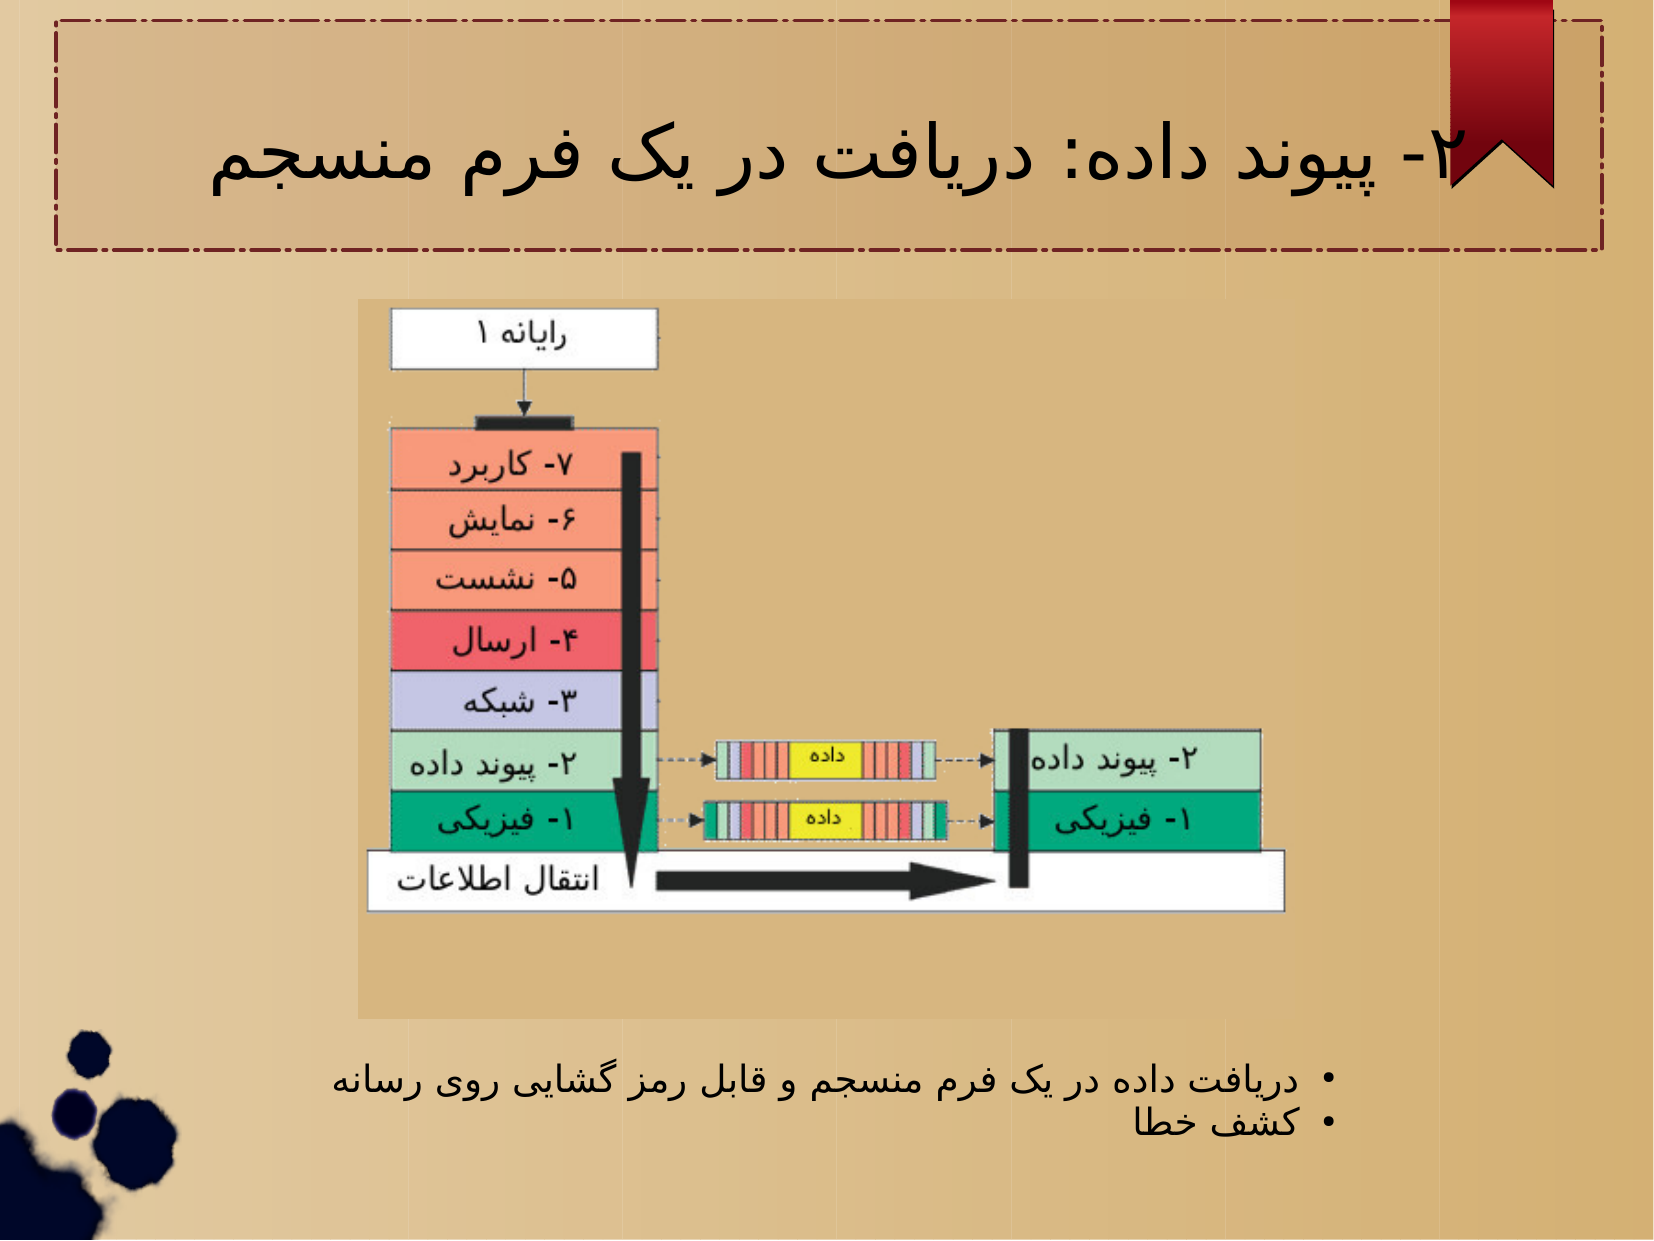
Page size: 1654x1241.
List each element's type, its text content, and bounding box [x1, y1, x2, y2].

picture [358, 299, 1295, 1019]
text_box دریافت داده در یک فرم منسجم و قابل رمز گشایی روی رسانه کشف خطا [300, 1050, 1351, 1152]
title ۲- پیوند داده: دریافت در یک فرم منسجم [82, 49, 1571, 257]
